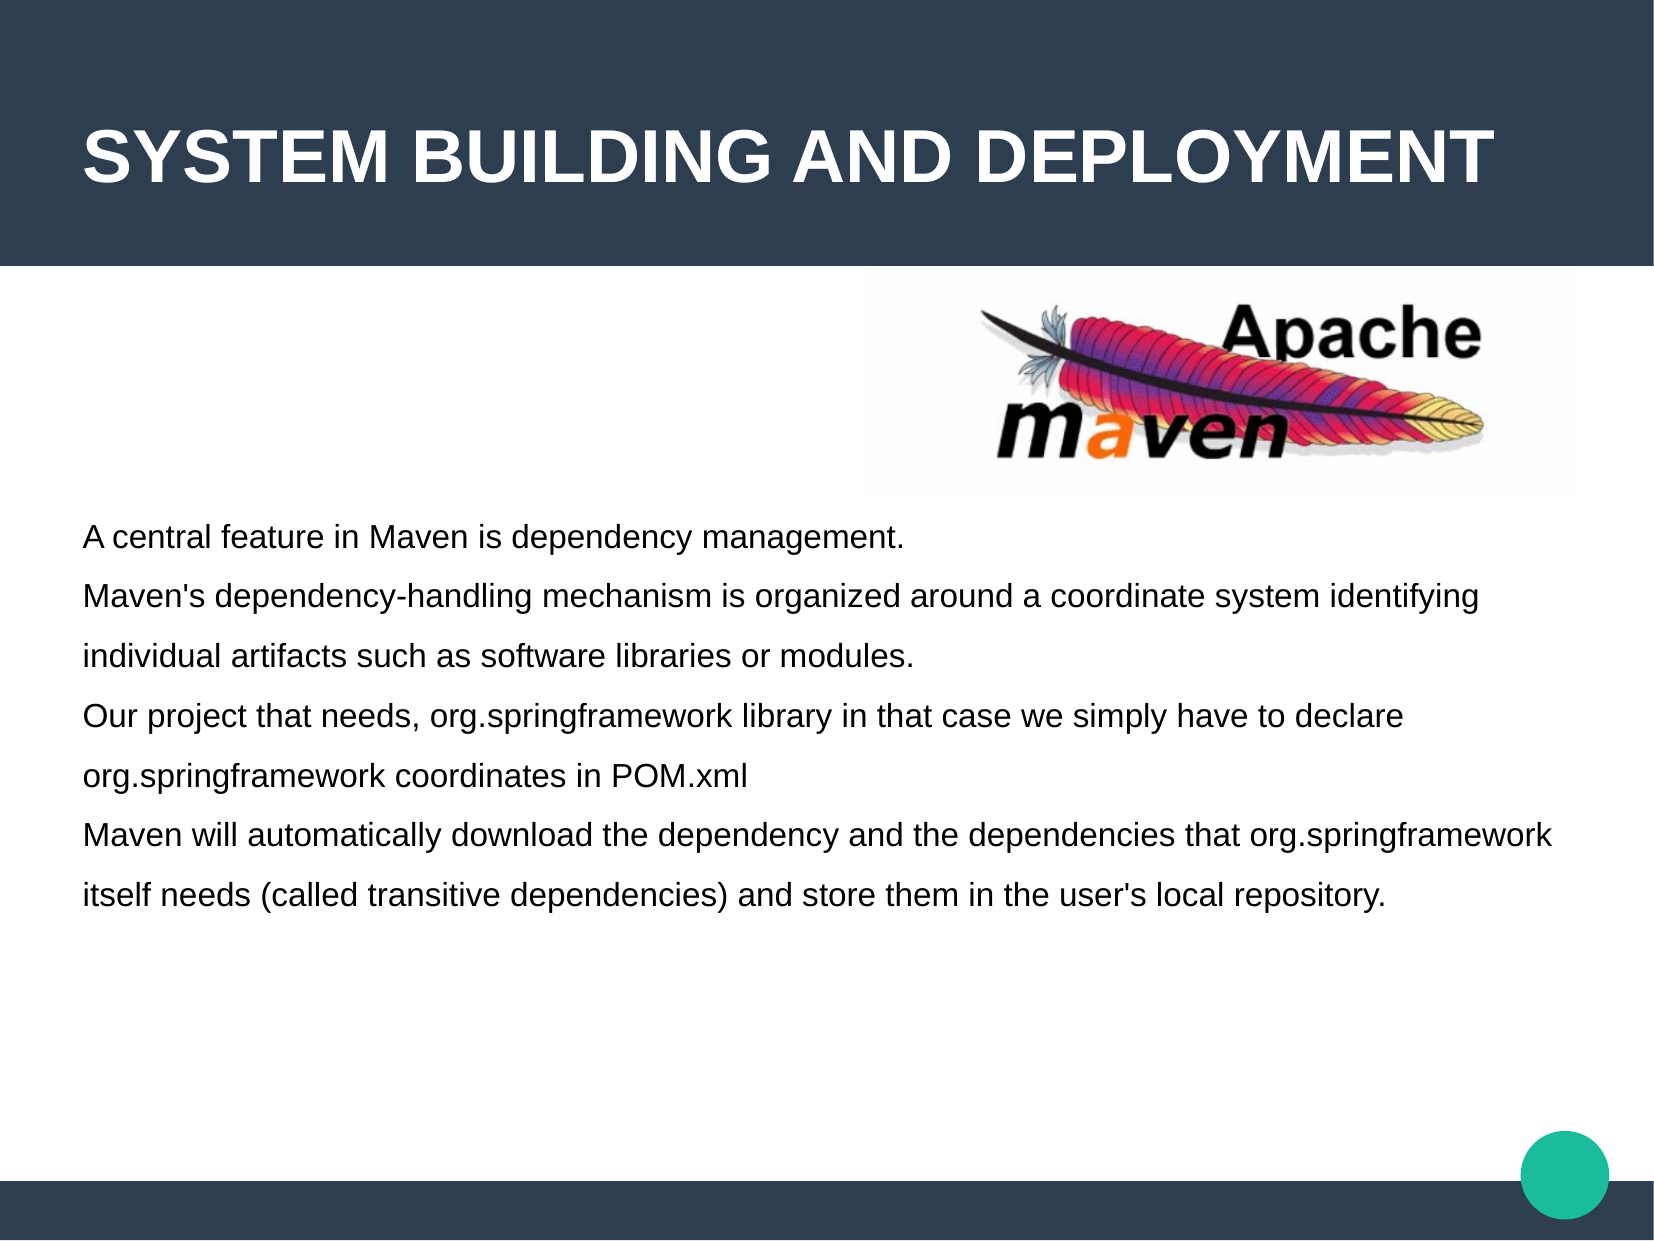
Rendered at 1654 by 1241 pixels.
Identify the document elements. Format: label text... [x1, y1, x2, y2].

list A central feature in Maven is dependency management. Maven's dependency-handling mechanism is organized around a coordinate system identifying individual artifacts such as software libraries or modules. Our project that needs, org.springframework library in that case we simply have to declare org.springframework coordinates in POM.xml Maven will automatically download the dependency and the dependencies that org.springframework itself needs (called transitive dependencies) and store them in the user's local repository. [82, 495, 1571, 1215]
title SYSTEM BUILDING AND DEPLOYMENT [82, 49, 1571, 257]
picture [865, 268, 1652, 496]
